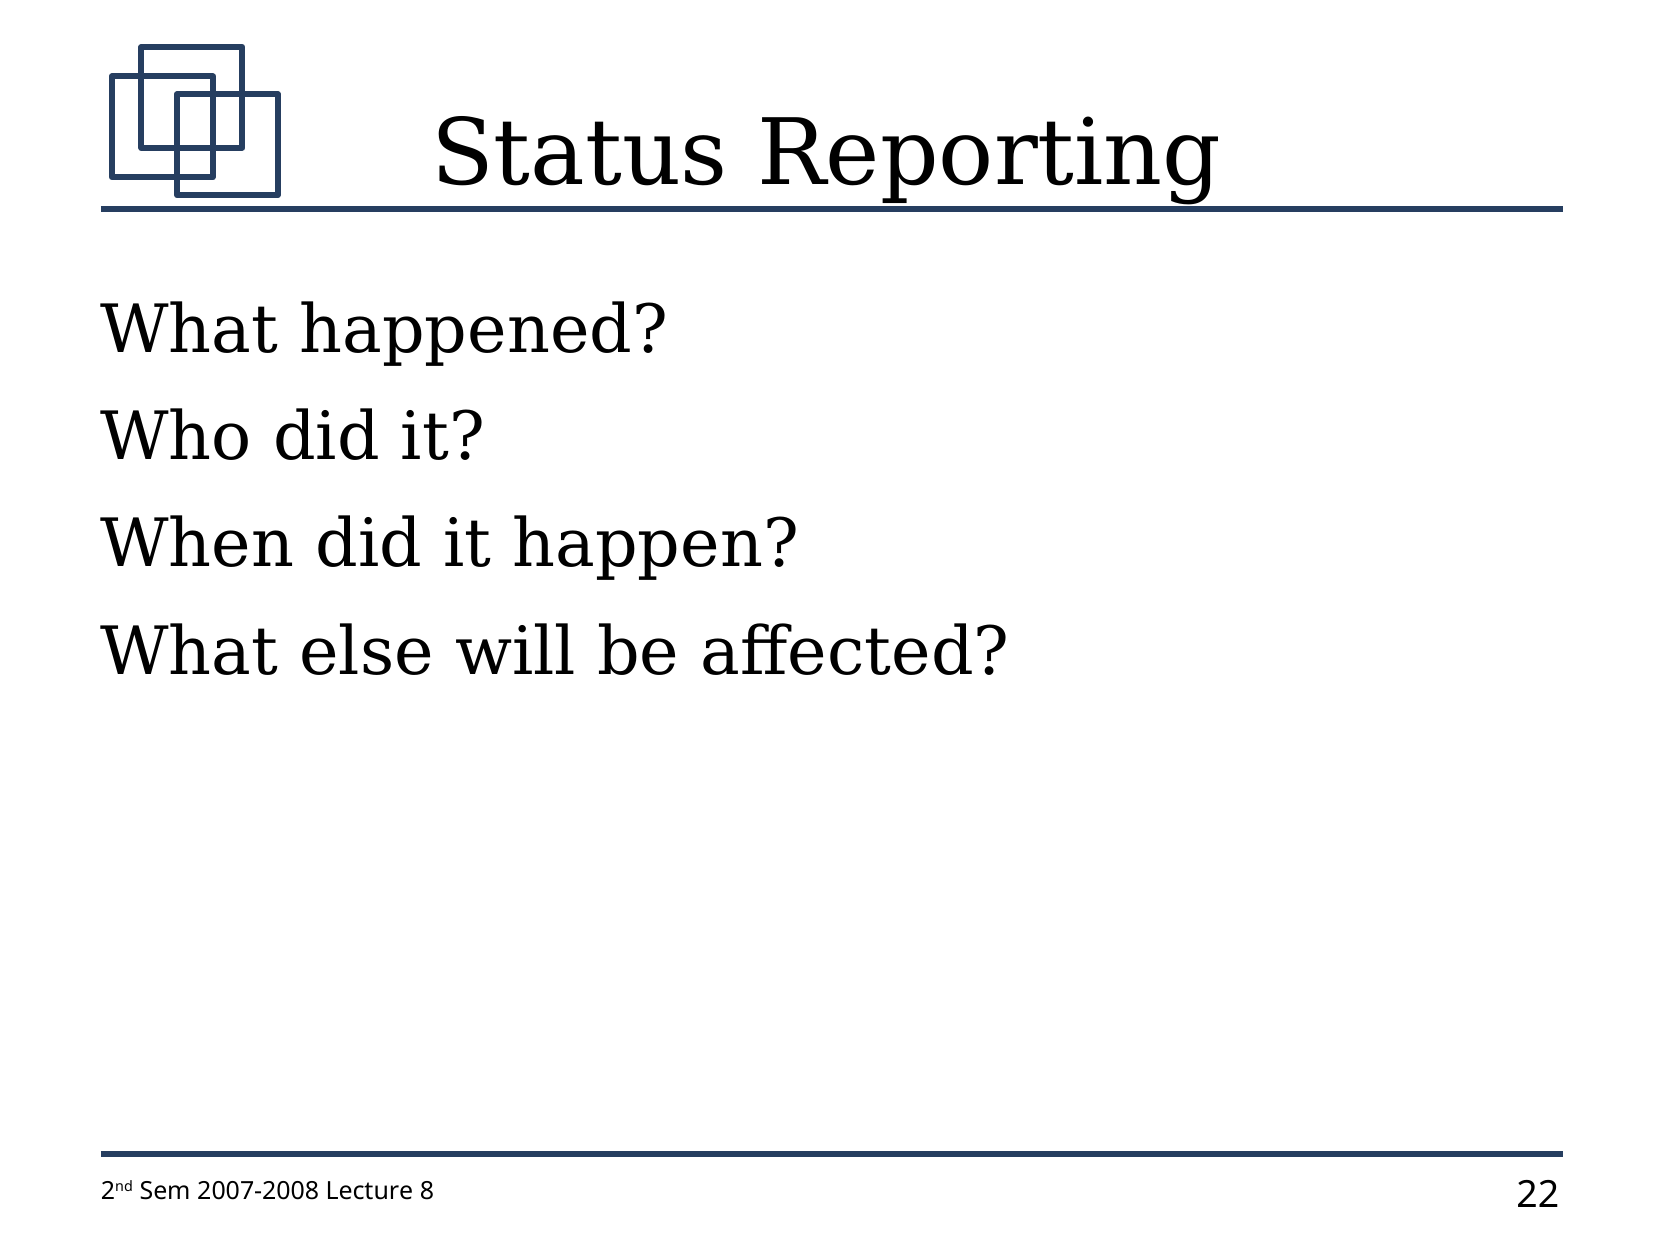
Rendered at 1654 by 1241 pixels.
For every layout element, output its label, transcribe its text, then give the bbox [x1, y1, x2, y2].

list What happened? Who did it? When did it happen? What else will be affected? [82, 290, 1571, 1109]
title Status Reporting [82, 49, 1571, 257]
